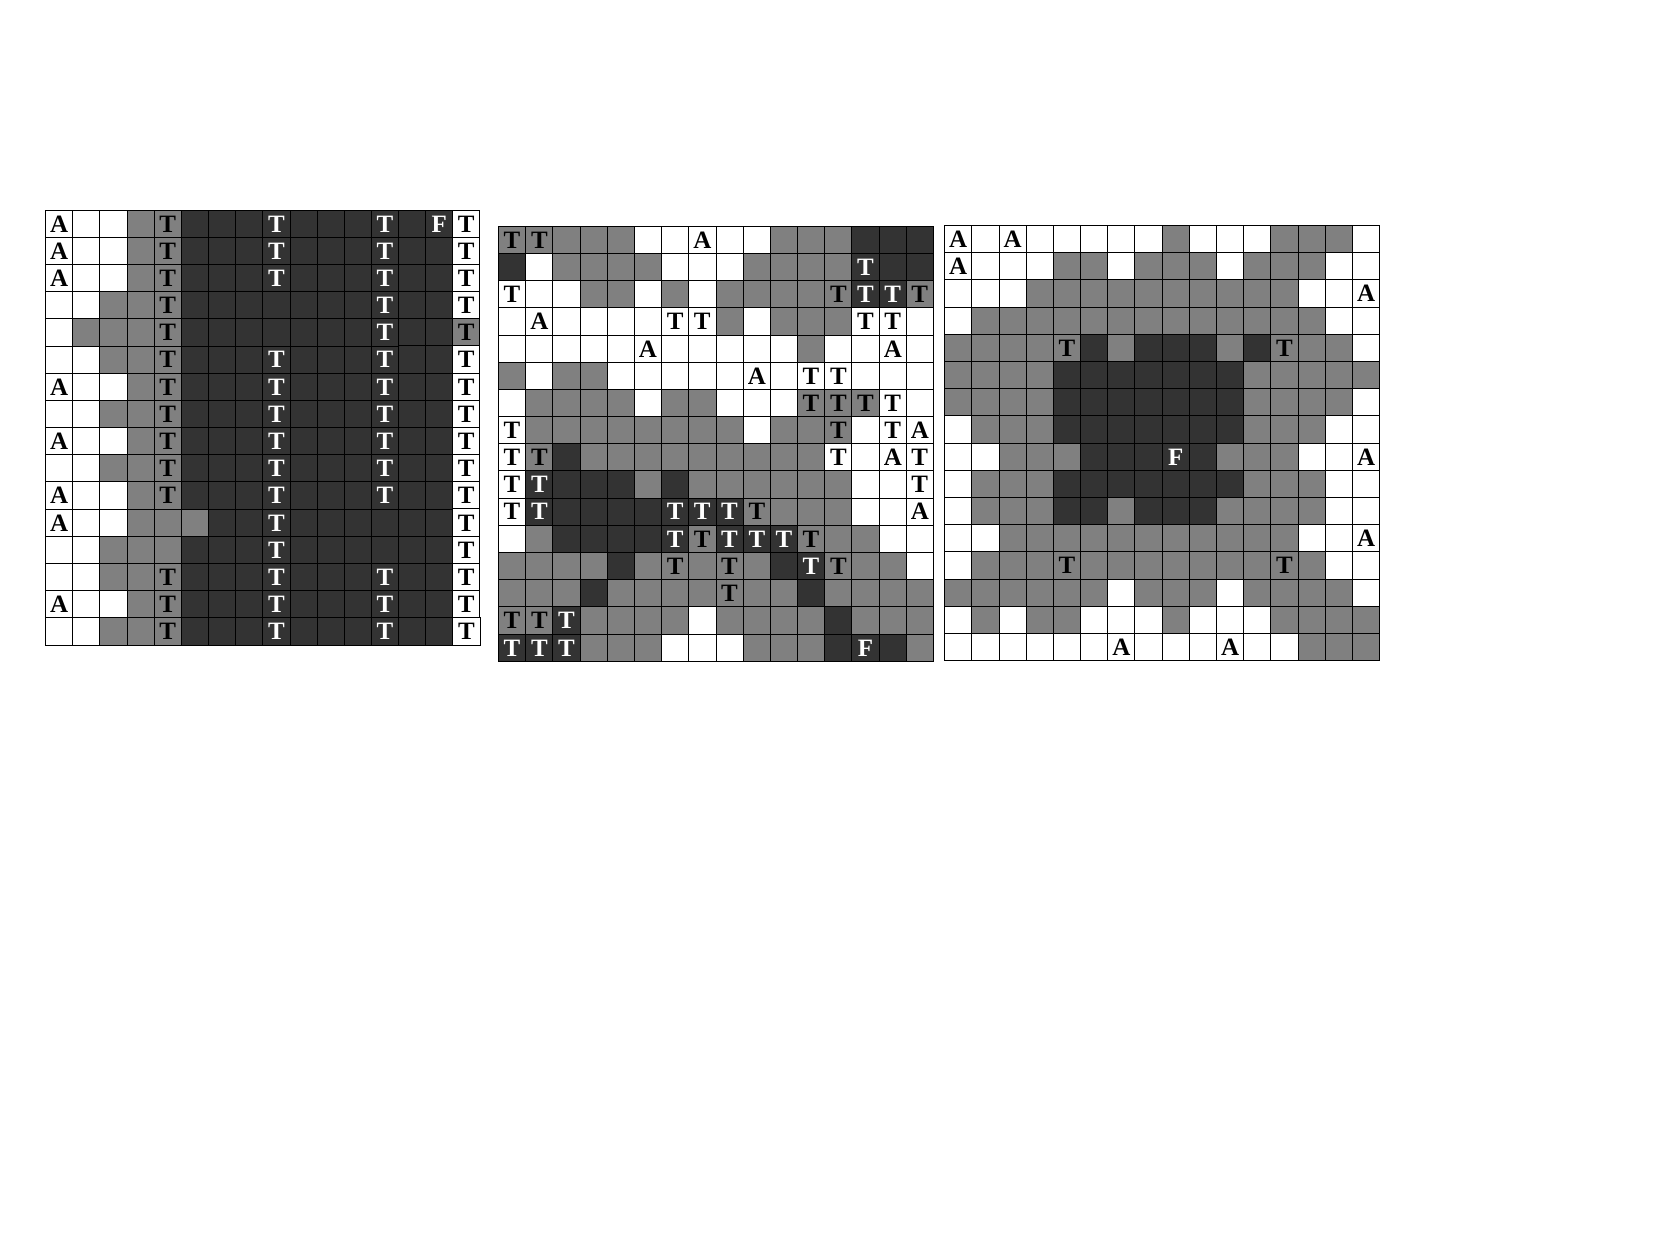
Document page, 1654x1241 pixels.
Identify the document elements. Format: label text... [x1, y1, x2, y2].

text_box T [879, 280, 906, 307]
text_box T [879, 416, 906, 443]
text_box T [452, 400, 480, 427]
text_box A [879, 443, 906, 470]
text_box T [852, 253, 879, 280]
text_box T [155, 291, 182, 318]
text_box T [552, 606, 580, 634]
text_box T [797, 552, 824, 579]
text_box [498, 226, 934, 662]
text_box T [155, 454, 182, 481]
text_box T [716, 498, 744, 525]
text_box A [906, 416, 934, 443]
text_box T [262, 427, 291, 454]
text_box T [824, 416, 852, 443]
text_box T [526, 470, 552, 498]
text_box T [262, 210, 291, 237]
text_box T [824, 362, 852, 389]
text_box T [262, 264, 291, 291]
text_box T [262, 536, 291, 564]
text_box A [1352, 524, 1380, 551]
text_box T [688, 525, 716, 552]
text_box T [371, 400, 399, 427]
text_box T [262, 481, 291, 509]
text_box T [155, 400, 182, 427]
text_box F [425, 210, 452, 237]
text_box T [797, 389, 824, 416]
text_box T [906, 470, 934, 498]
text_box T [155, 590, 182, 617]
text_box A [944, 252, 972, 279]
text_box T [155, 346, 182, 373]
text_box A [526, 307, 552, 335]
text_box T [716, 525, 744, 552]
text_box T [498, 498, 526, 525]
text_box A [944, 225, 972, 252]
text_box T [661, 552, 688, 579]
text_box T [262, 400, 291, 427]
text_box T [262, 590, 291, 617]
text_box [45, 210, 452, 646]
text_box T [371, 237, 399, 264]
text_box T [371, 373, 399, 400]
text_box T [155, 481, 182, 509]
text_box A [45, 373, 73, 400]
text_box T [1270, 551, 1299, 579]
text_box T [906, 280, 934, 307]
text_box T [262, 509, 291, 536]
text_box T [498, 606, 526, 634]
text_box T [824, 389, 852, 416]
text_box A [45, 590, 73, 617]
text_box T [371, 346, 399, 373]
text_box T [262, 346, 291, 373]
text_box T [452, 264, 480, 291]
text_box T [797, 525, 824, 552]
text_box T [744, 525, 770, 552]
text_box T [552, 634, 580, 662]
text_box T [155, 210, 182, 237]
text_box T [526, 226, 552, 253]
text_box A [906, 498, 934, 525]
text_box [944, 225, 1380, 661]
text_box A [45, 509, 73, 536]
text_box T [498, 280, 526, 307]
text_box T [526, 443, 552, 470]
text_box T [371, 427, 399, 454]
text_box T [262, 373, 291, 400]
text_box T [661, 525, 688, 552]
text_box T [452, 318, 480, 345]
text_box T [716, 579, 744, 606]
text_box T [906, 443, 934, 470]
text_box T [371, 318, 399, 346]
text_box A [999, 225, 1026, 252]
text_box T [661, 307, 688, 335]
text_box T [661, 498, 688, 525]
text_box A [688, 226, 716, 253]
text_box A [1107, 633, 1134, 661]
text_box T [770, 525, 797, 552]
text_box T [797, 362, 824, 389]
text_box T [371, 564, 399, 590]
text_box T [526, 498, 552, 525]
text_box F [852, 634, 879, 662]
text_box T [824, 552, 852, 579]
text_box T [262, 617, 291, 646]
text_box T [452, 454, 480, 481]
text_box T [498, 416, 526, 443]
text_box T [371, 210, 399, 237]
text_box T [371, 590, 399, 617]
text_box A [879, 335, 906, 362]
text_box T [852, 307, 879, 335]
text_box T [155, 563, 182, 590]
text_box T [879, 389, 906, 416]
text_box T [879, 307, 906, 335]
text_box T [526, 606, 552, 634]
text_box A [45, 427, 73, 454]
text_box T [688, 498, 716, 525]
text_box A [45, 481, 73, 509]
text_box T [262, 564, 291, 590]
text_box T [155, 427, 182, 454]
text_box T [371, 291, 399, 318]
text_box T [452, 536, 480, 564]
text_box A [635, 335, 661, 362]
text_box T [452, 564, 480, 590]
text_box T [155, 237, 182, 264]
text_box T [371, 481, 399, 509]
text_box T [498, 226, 526, 253]
text_box T [452, 617, 481, 646]
text_box T [155, 318, 182, 346]
text_box T [688, 307, 716, 335]
text_box A [45, 264, 73, 291]
text_box F [1162, 443, 1190, 470]
text_box T [452, 291, 480, 318]
text_box T [452, 427, 480, 454]
text_box T [452, 508, 480, 536]
text_box T [262, 237, 291, 264]
text_box A [45, 237, 73, 264]
text_box A [744, 362, 770, 389]
text_box T [452, 373, 480, 400]
text_box A [1352, 443, 1380, 470]
text_box T [824, 280, 852, 307]
text_box T [452, 481, 480, 508]
text_box T [371, 617, 399, 646]
text_box T [824, 443, 852, 470]
text_box T [452, 237, 480, 264]
text_box T [1054, 334, 1081, 361]
text_box T [1270, 334, 1299, 361]
text_box T [852, 280, 879, 307]
text_box T [452, 590, 480, 617]
text_box A [1216, 633, 1243, 661]
text_box T [155, 373, 182, 400]
text_box T [526, 634, 552, 662]
text_box T [1054, 551, 1081, 579]
text_box T [498, 470, 526, 498]
text_box T [262, 454, 291, 481]
text_box T [498, 443, 526, 470]
text_box T [371, 264, 399, 291]
text_box T [852, 389, 879, 416]
text_box T [452, 345, 480, 373]
text_box T [155, 617, 182, 646]
text_box T [498, 634, 526, 662]
text_box T [744, 498, 770, 525]
text_box A [45, 210, 73, 237]
text_box T [371, 454, 399, 481]
text_box T [716, 552, 744, 579]
text_box T [452, 210, 480, 237]
text_box A [1352, 279, 1380, 307]
text_box T [155, 264, 182, 291]
